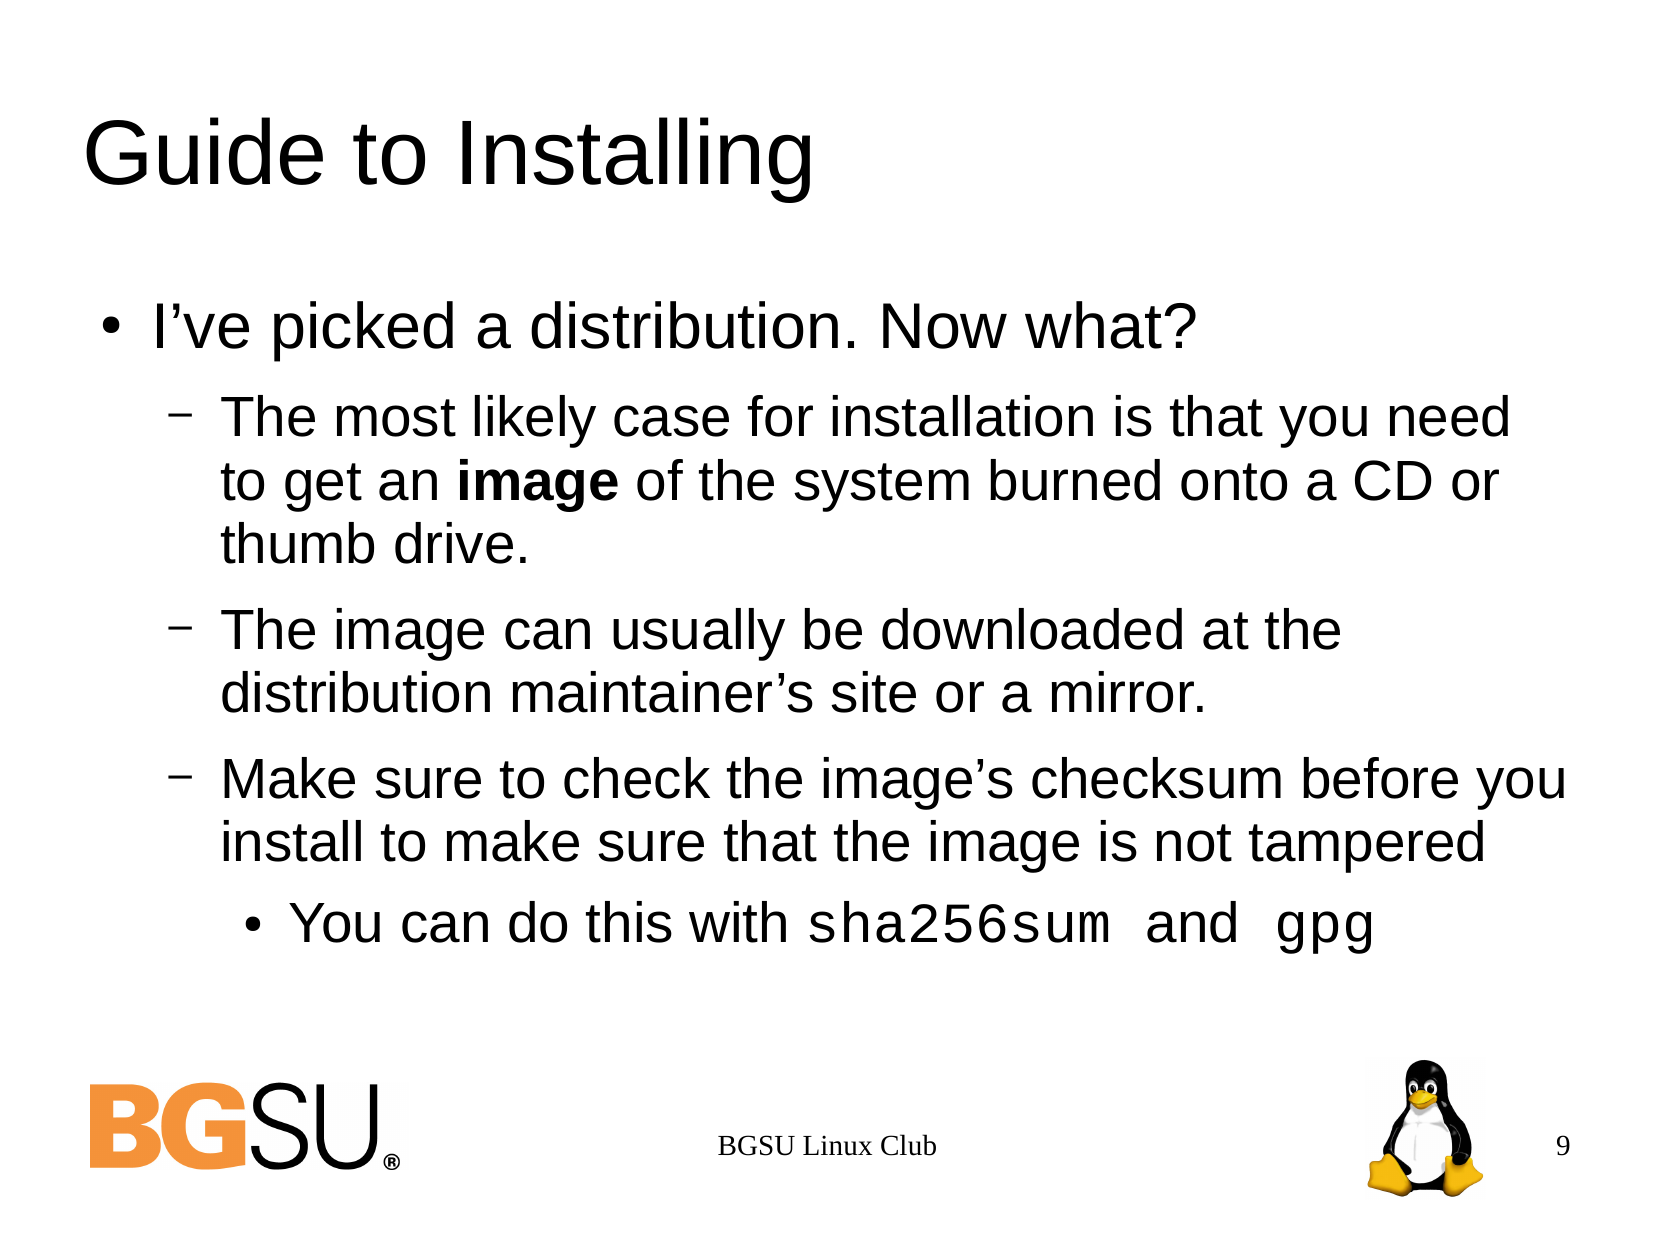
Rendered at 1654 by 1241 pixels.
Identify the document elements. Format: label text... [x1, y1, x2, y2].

list I’ve picked a distribution. Now what? The most likely case for installation is that you need to get an image of the system burned onto a CD or thumb drive. The image can usually be downloaded at the distribution maintainer’s site or a mirror. Make sure to check the image’s checksum before you install to make sure that the image is not tampered You can do this with sha256sum and gpg [82, 290, 1571, 1010]
title Guide to Installing [82, 49, 1571, 257]
picture [1365, 1057, 1486, 1201]
picture [90, 1082, 409, 1171]
